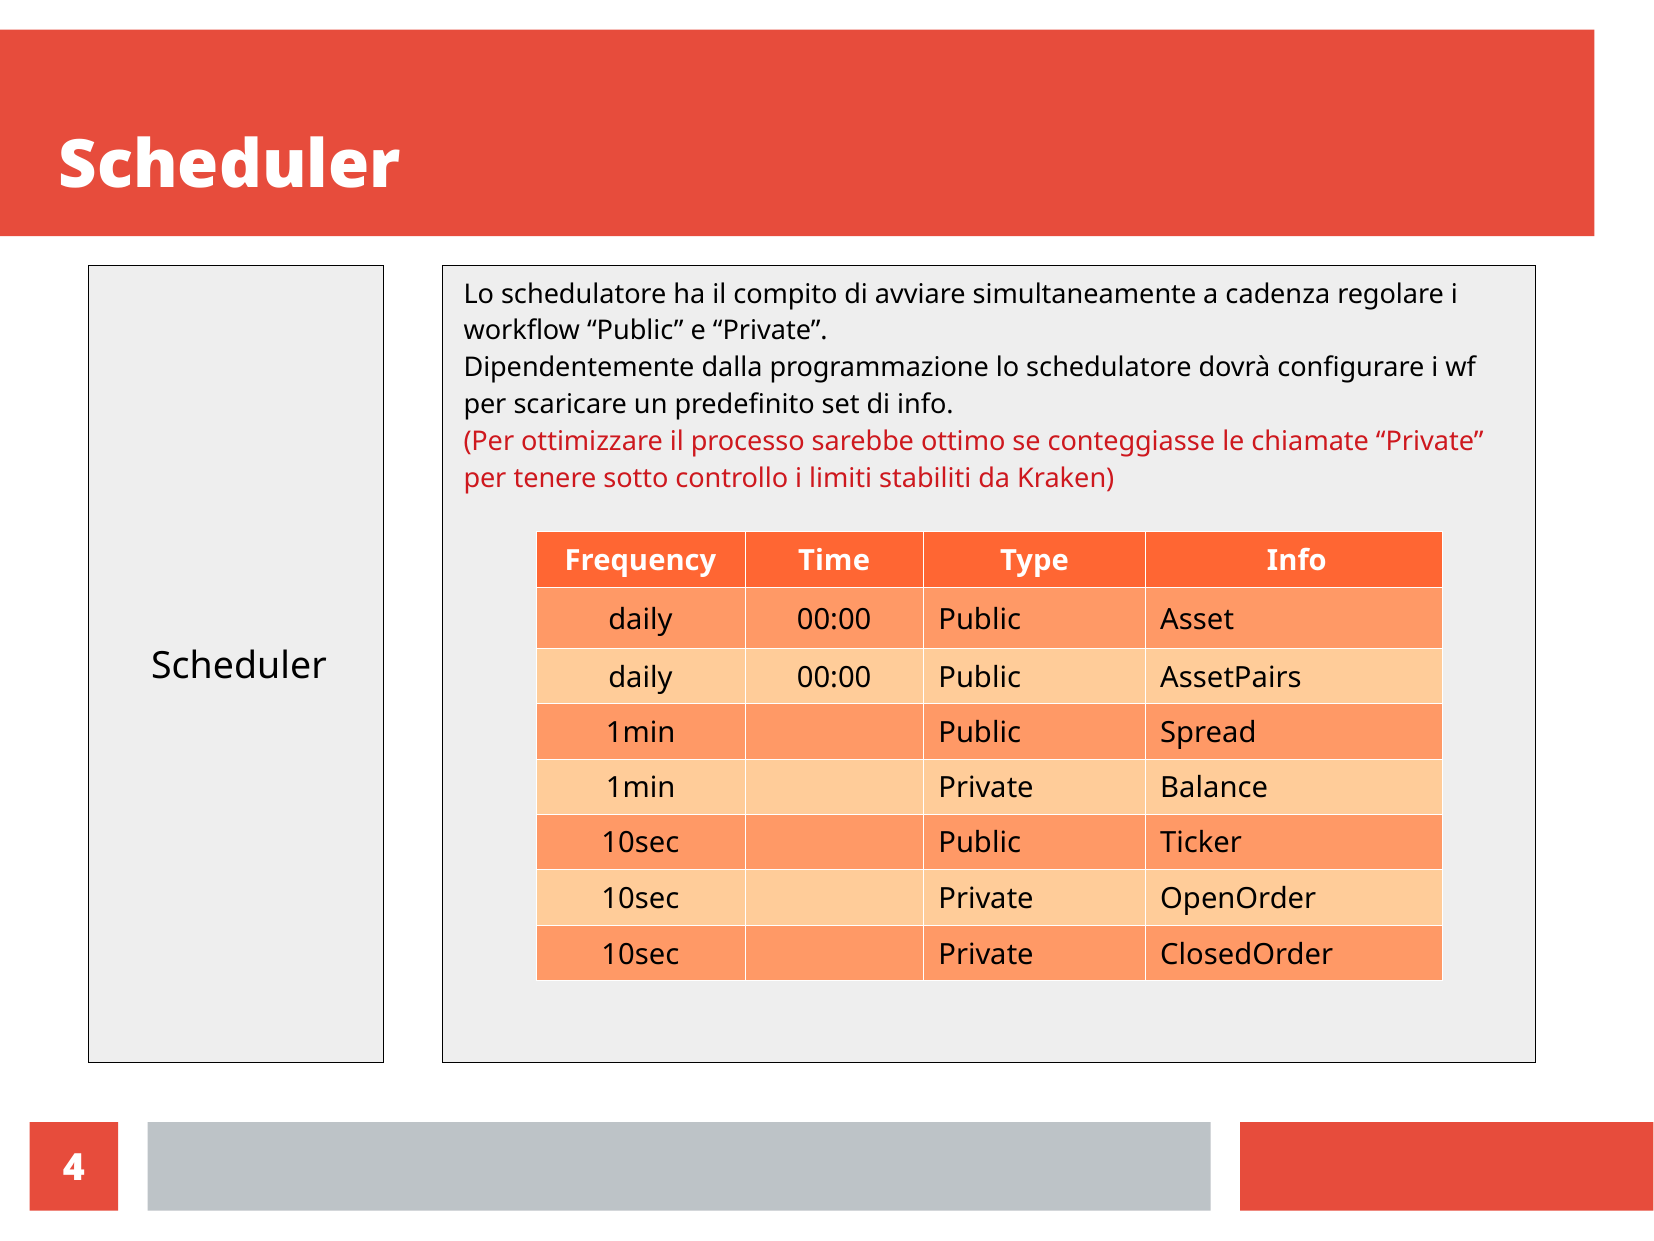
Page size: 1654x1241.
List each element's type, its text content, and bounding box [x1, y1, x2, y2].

table_cell Public [924, 704, 1145, 759]
table_cell Private [924, 926, 1145, 980]
table_cell Spread [1146, 704, 1442, 759]
table_cell [746, 870, 923, 925]
table_cell Public [924, 649, 1145, 703]
table_header Info [1146, 532, 1442, 587]
table_cell Ticker [1146, 815, 1442, 869]
table_cell Private [924, 760, 1145, 814]
table_cell AssetPairs [1146, 649, 1442, 703]
table_cell [746, 760, 923, 814]
table_header Frequency [537, 532, 745, 587]
text_box Scheduler [88, 265, 384, 1063]
table_cell daily [537, 588, 745, 648]
text_box Lo schedulatore ha il compito di avviare simultaneamente a cadenza regolare i workflow “Public” e “Private”. Dipendentemente dalla programmazione lo schedulatore dovrà configurare i wf per scaricare un predefinito set di info. (Per ottimizzare il processo sarebbe ottimo se conteggiasse le chiamate “Private” per tenere sotto controllo i limiti stabiliti da Kraken) [442, 265, 1536, 1063]
table_cell Private [924, 870, 1145, 925]
table_cell OpenOrder [1146, 870, 1442, 925]
table_cell [746, 815, 923, 869]
table_cell 1min [537, 760, 745, 814]
table_cell Asset [1146, 588, 1442, 648]
title Scheduler [59, 59, 1595, 207]
table_header Time [746, 532, 923, 587]
table_cell ClosedOrder [1146, 926, 1442, 980]
table_cell Public [924, 815, 1145, 869]
table_cell 00:00 [746, 649, 923, 703]
table_cell daily [537, 649, 745, 703]
table_cell [746, 704, 923, 759]
table_cell [746, 926, 923, 980]
table_cell 10sec [537, 815, 745, 869]
table_cell 10sec [537, 926, 745, 980]
table_header Type [924, 532, 1145, 587]
table_cell 00:00 [746, 588, 923, 648]
table_cell Public [924, 588, 1145, 648]
table_cell 1min [537, 704, 745, 759]
table_cell 10sec [537, 870, 745, 925]
table_cell Balance [1146, 760, 1442, 814]
